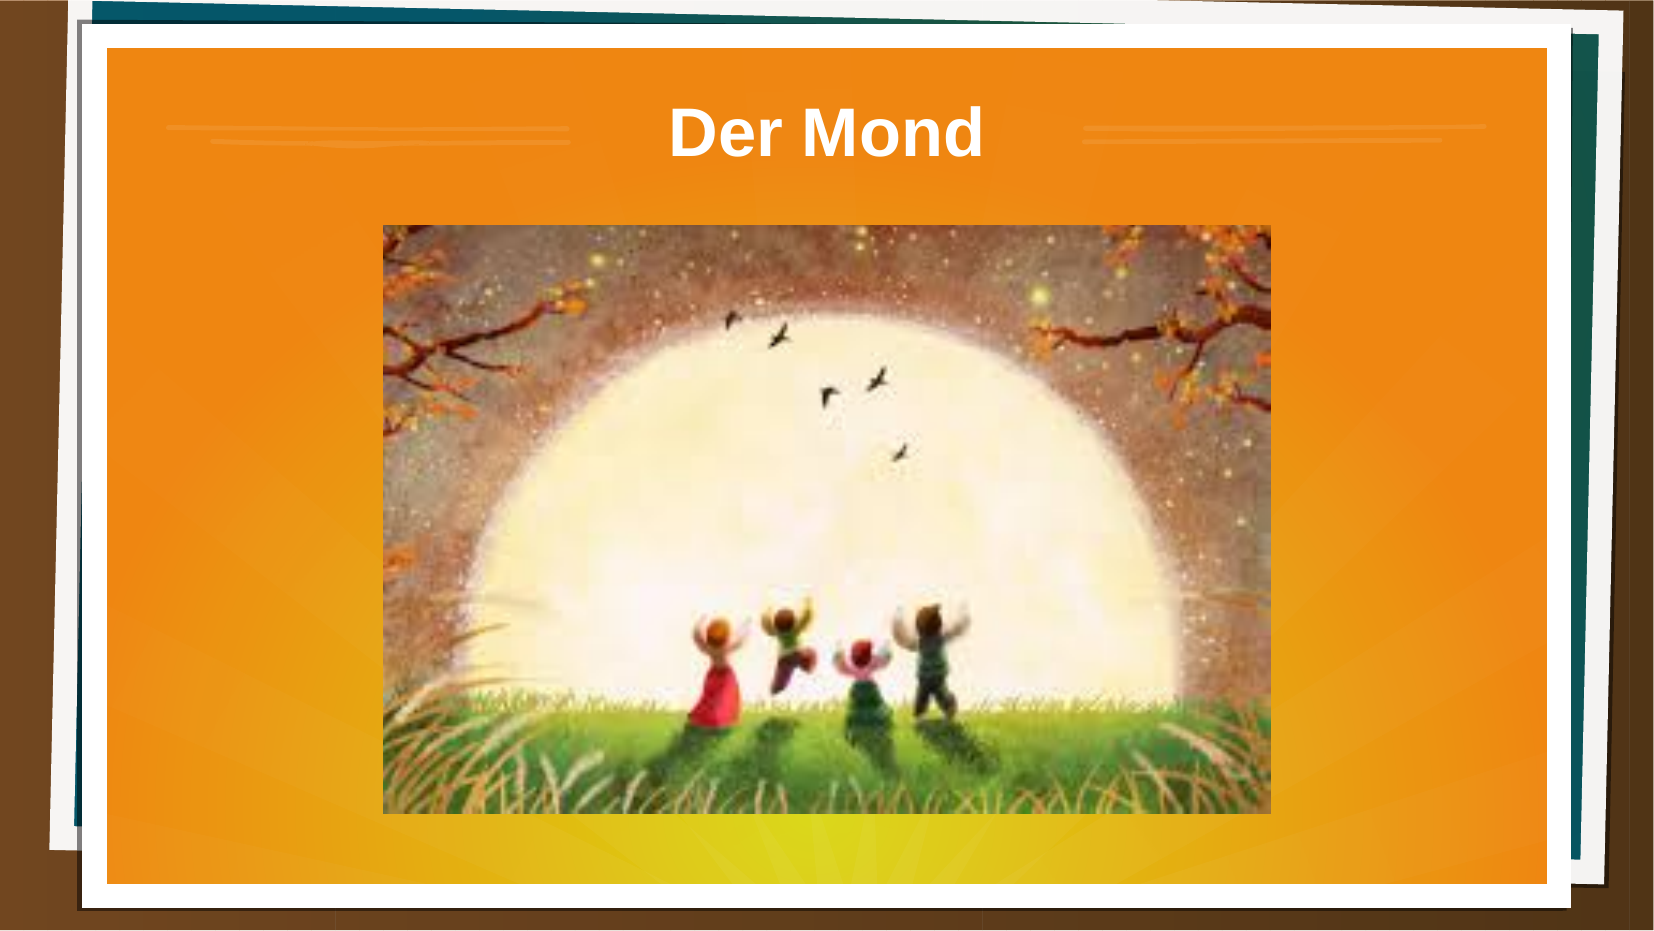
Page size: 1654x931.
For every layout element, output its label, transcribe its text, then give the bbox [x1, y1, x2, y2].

picture [383, 225, 1271, 814]
title Der Mond [566, 59, 1087, 207]
